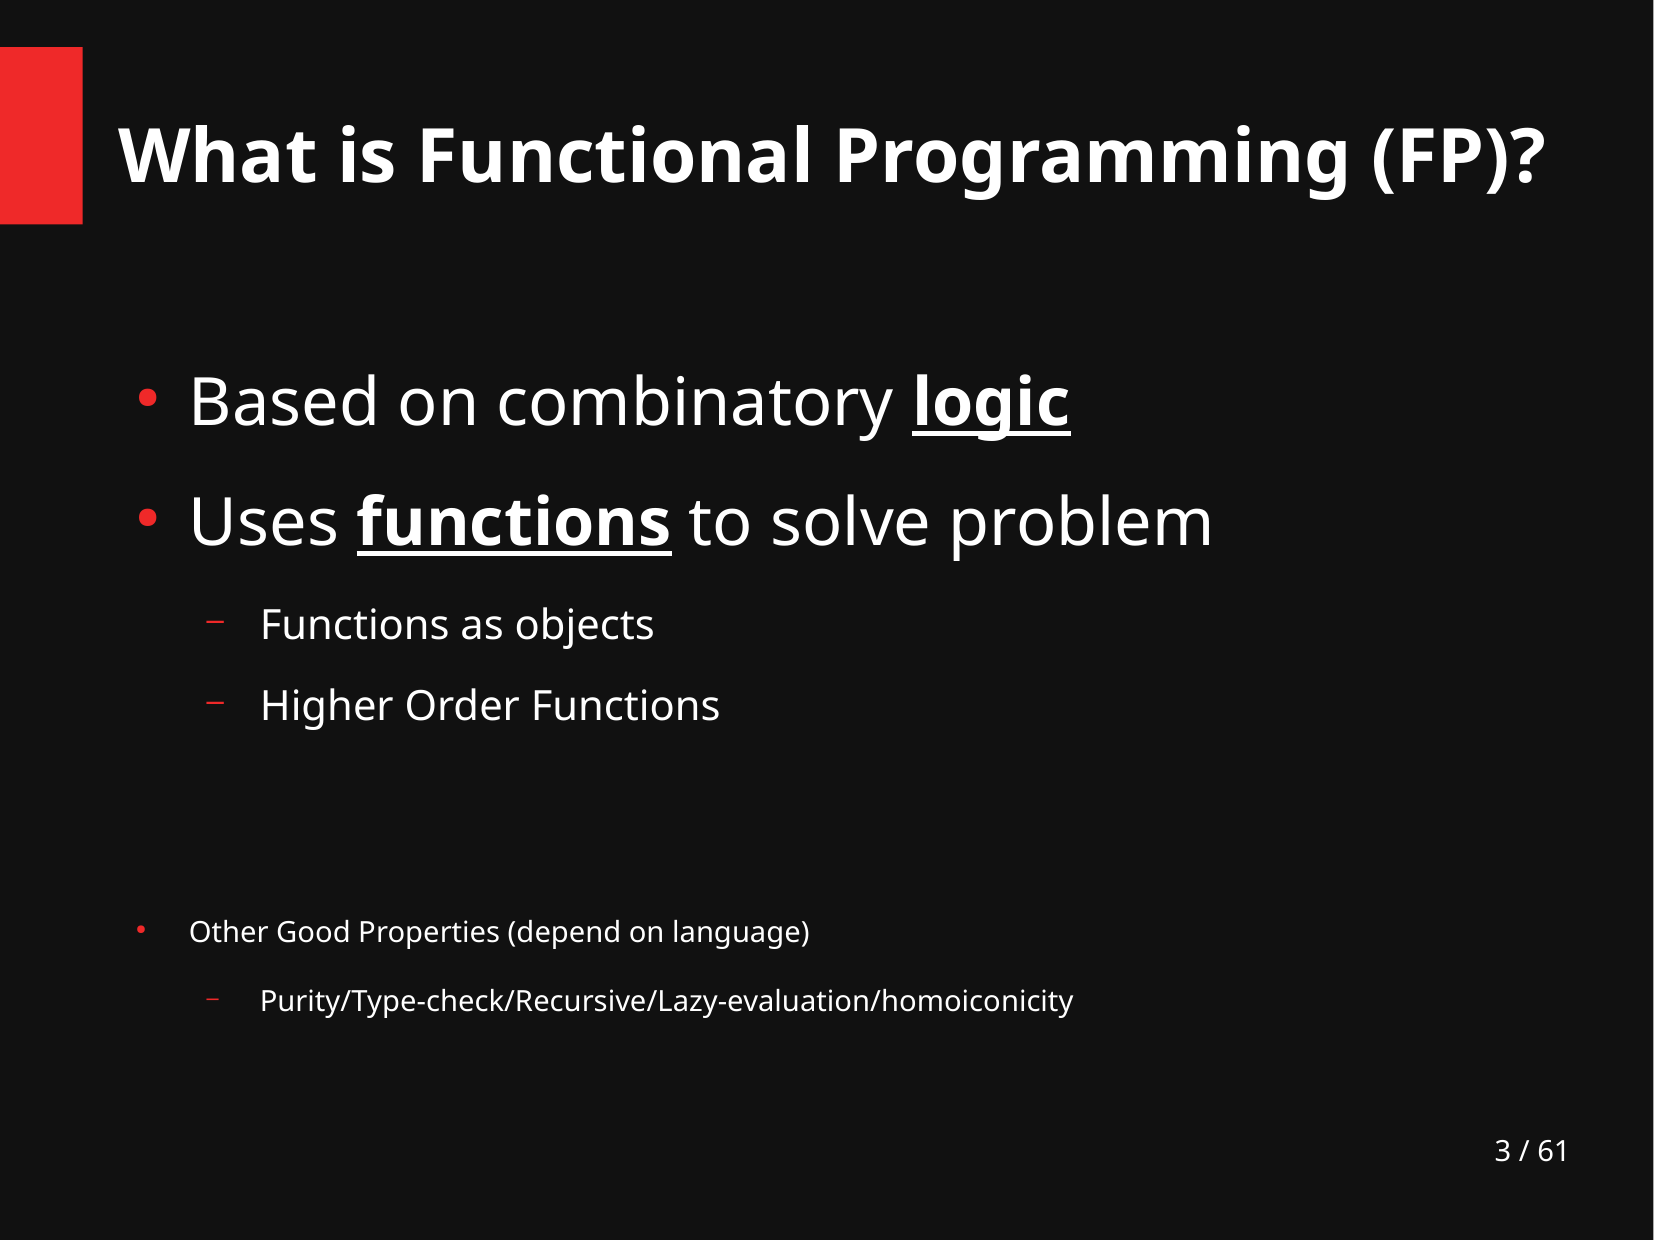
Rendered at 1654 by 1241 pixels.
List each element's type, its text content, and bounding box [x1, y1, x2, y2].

list Based on combinatory logic Uses functions to solve problem Functions as objects Higher Order Functions Other Good Properties (depend on language) Purity/Type-check/Recursive/Lazy-evaluation/homoiconicity [118, 354, 1536, 1074]
title What is Functional Programming (FP)? [118, 49, 1571, 257]
